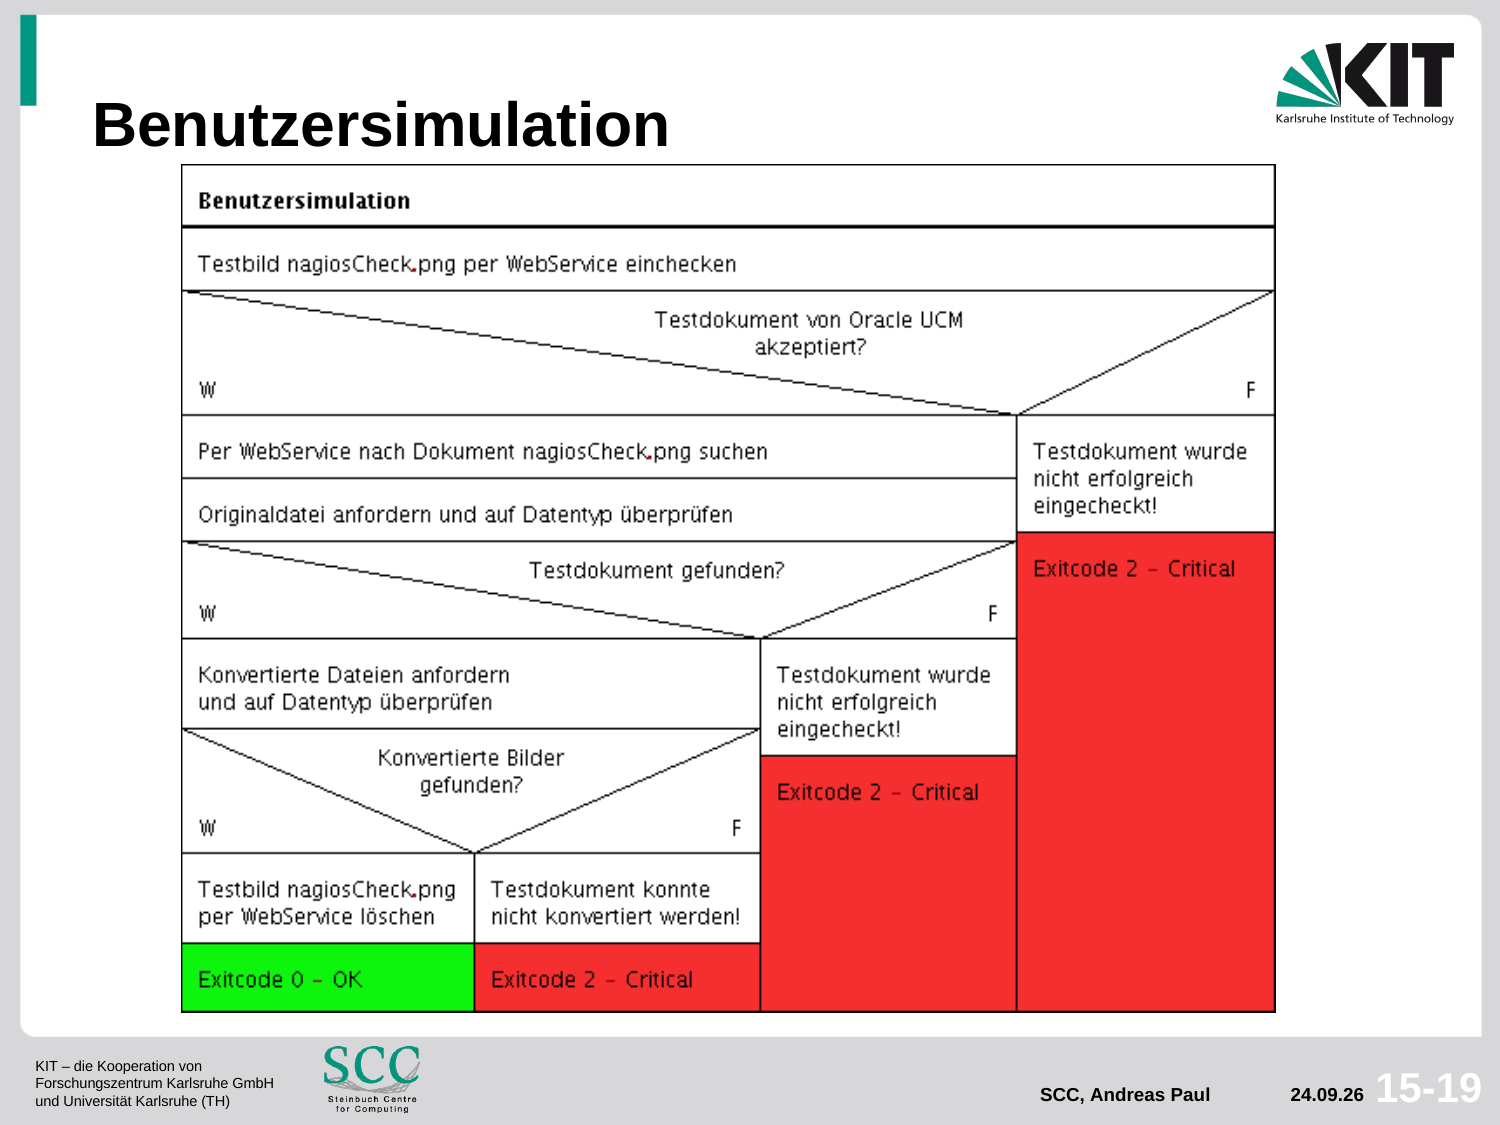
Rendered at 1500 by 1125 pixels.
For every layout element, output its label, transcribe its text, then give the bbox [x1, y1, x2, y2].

picture [0, 0, 1500, 1125]
title Benutzersimulation [92, 56, 1147, 192]
